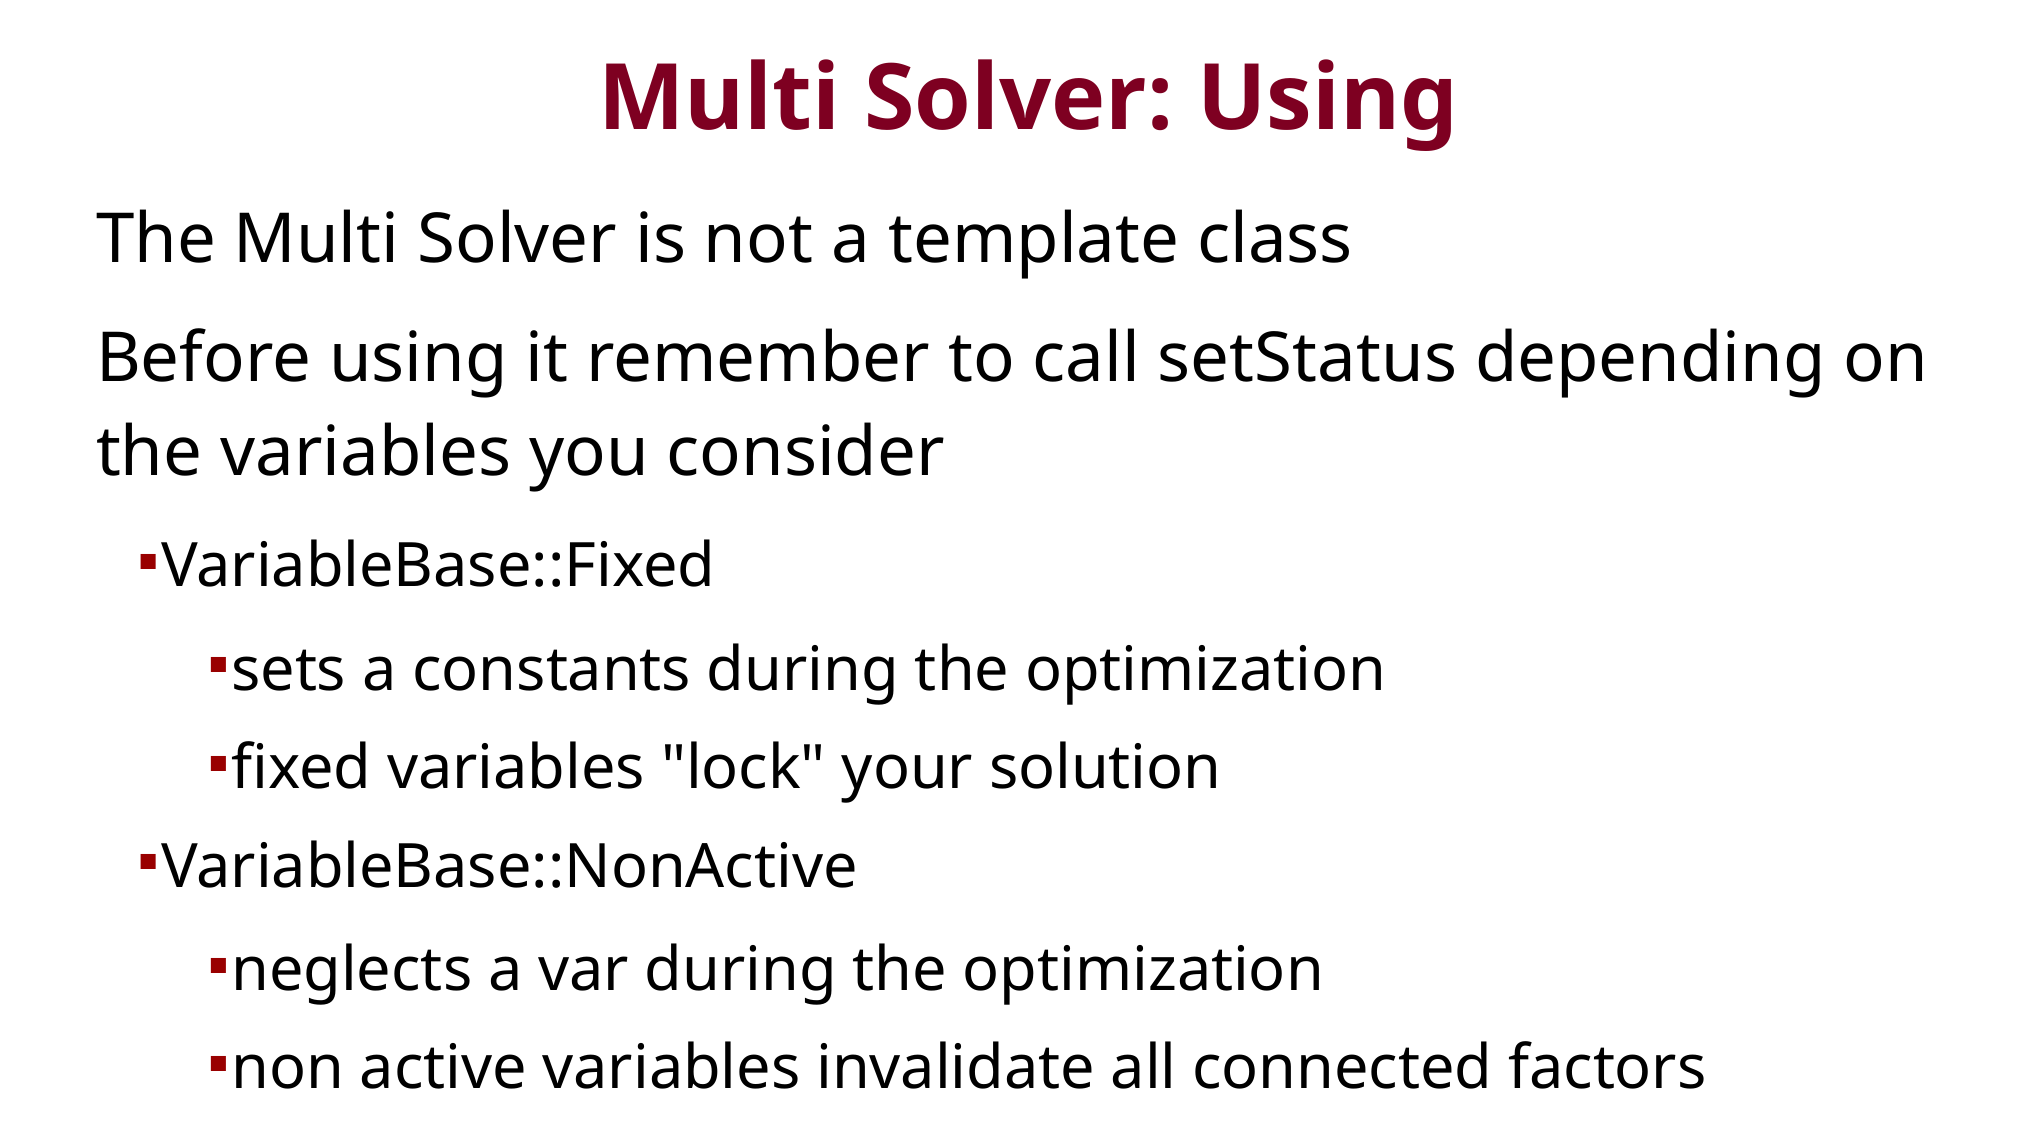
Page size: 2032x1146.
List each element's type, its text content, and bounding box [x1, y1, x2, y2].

list The Multi Solver is not a template class Before using it remember to call setStatus depending on the variables you consider VariableBase::Fixed sets a constants during the optimization fixed variables "lock" your solution VariableBase::NonActive neglects a var during the optimization non active variables invalidate all connected factors [59, 188, 1985, 1111]
title Multi Solver: Using [37, 10, 2020, 178]
